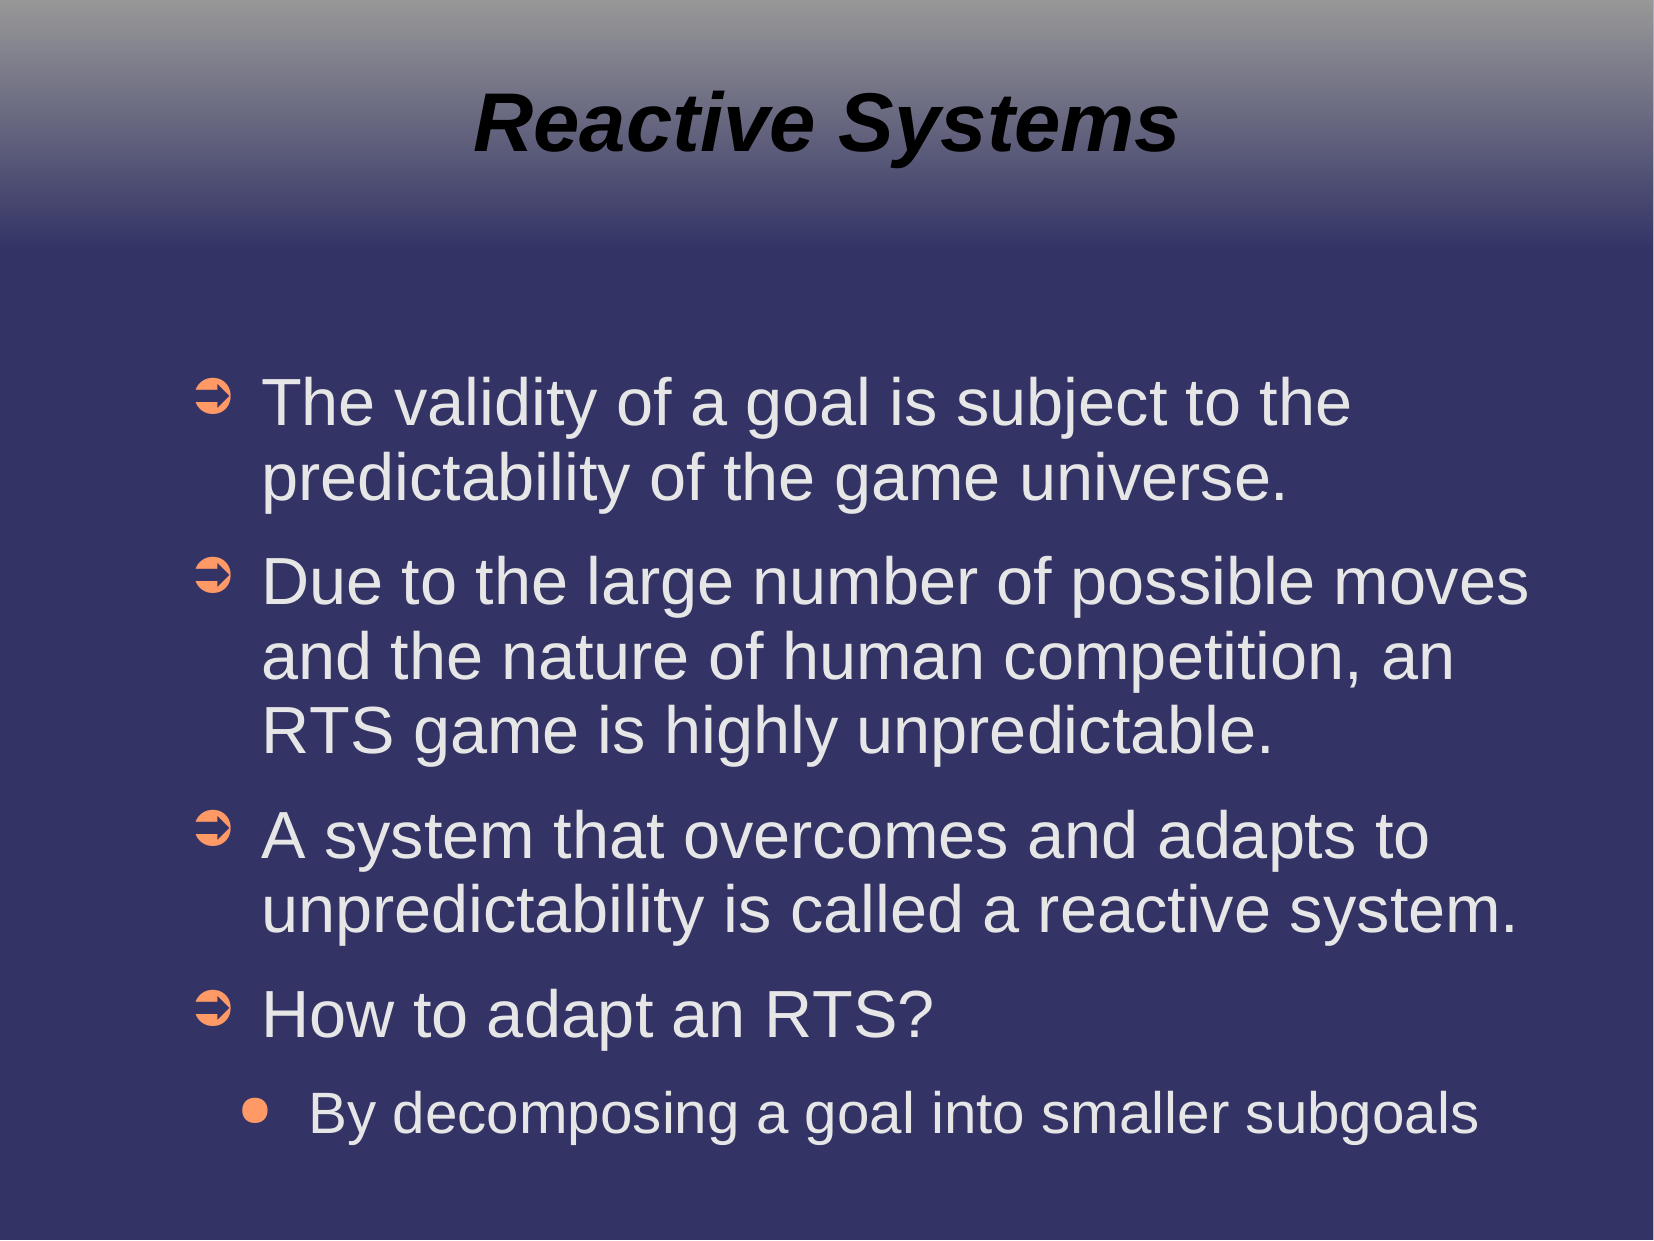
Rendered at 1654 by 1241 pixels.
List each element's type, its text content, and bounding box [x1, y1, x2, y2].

title Reactive Systems [121, 19, 1534, 227]
list The validity of a goal is subject to the predictability of the game universe. Due to the large number of possible moves and the nature of human competition, an RTS game is highly unpredictable. A system that overcomes and adapts to unpredictability is called a reactive system. How to adapt an RTS? By decomposing a goal into smaller subgoals [178, 364, 1570, 1147]
